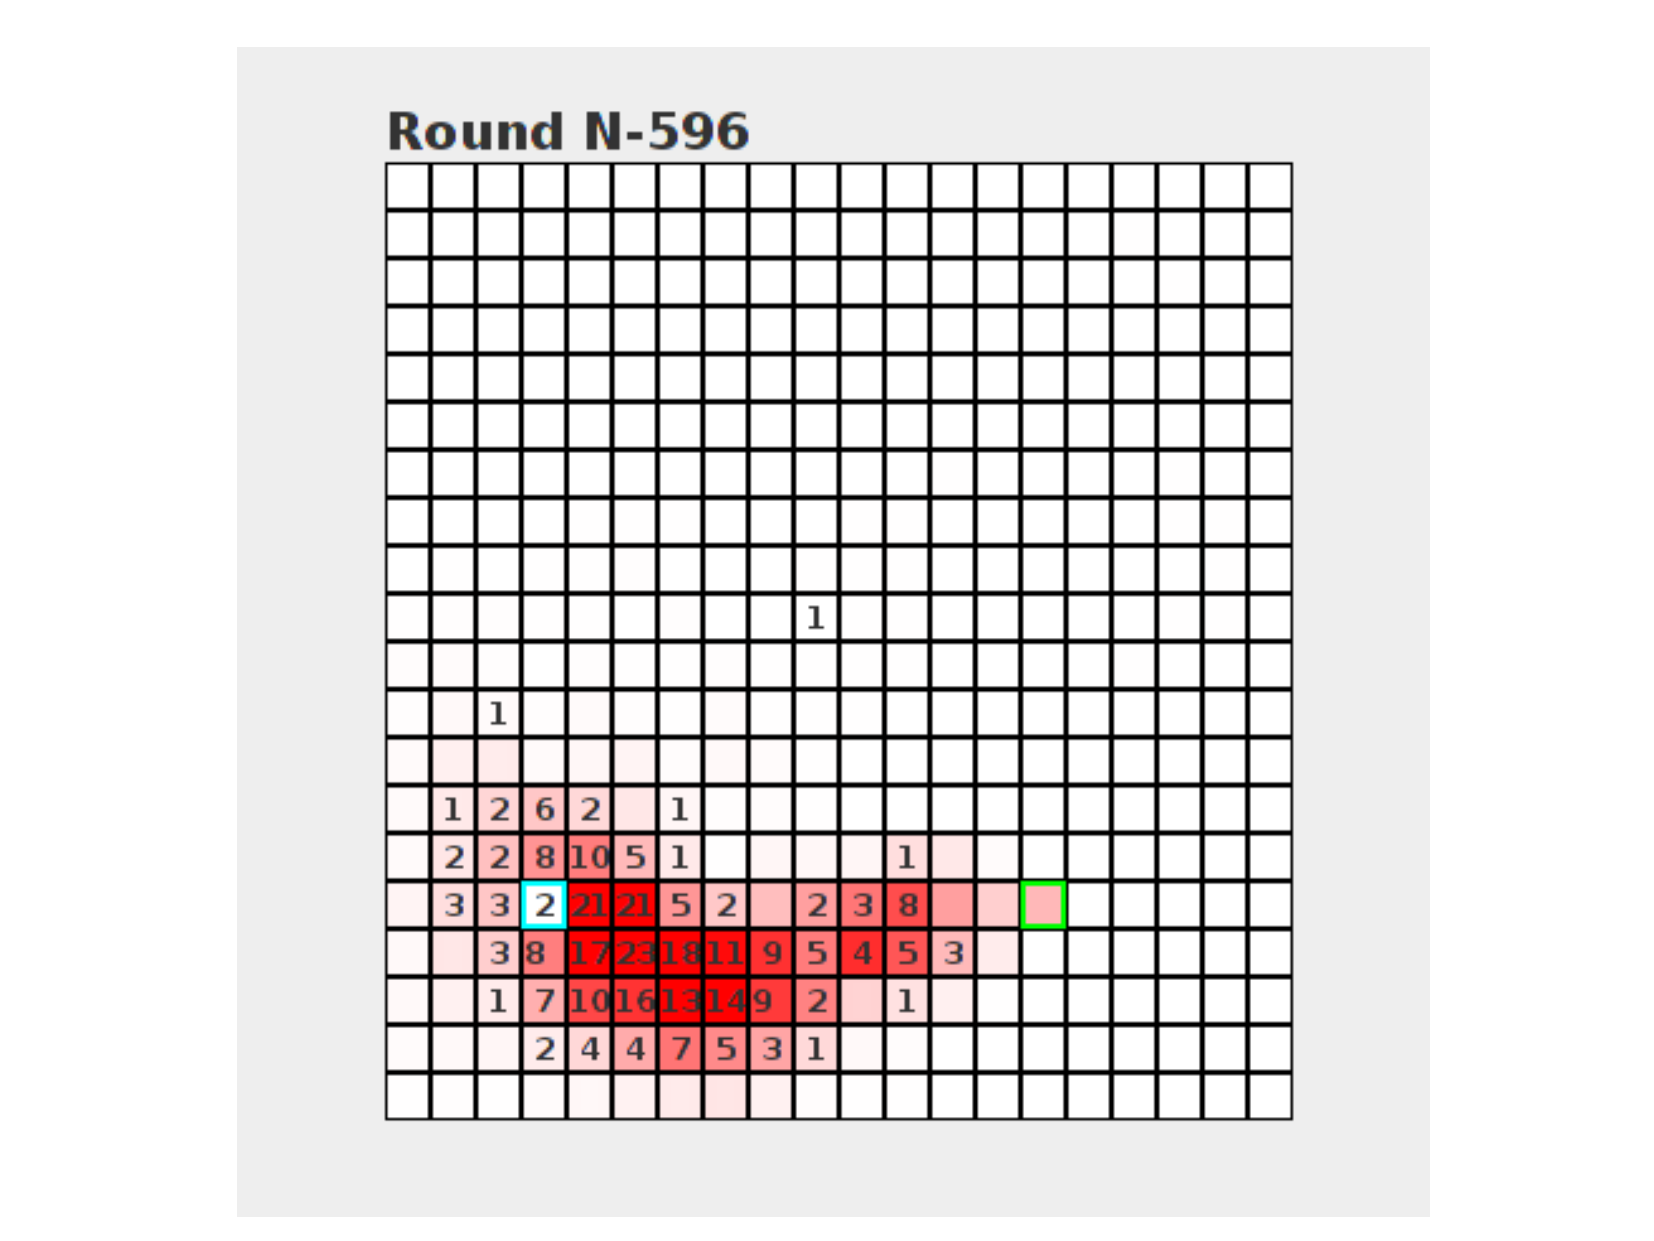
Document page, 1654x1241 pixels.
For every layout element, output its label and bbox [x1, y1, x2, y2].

picture [237, 47, 1430, 1217]
